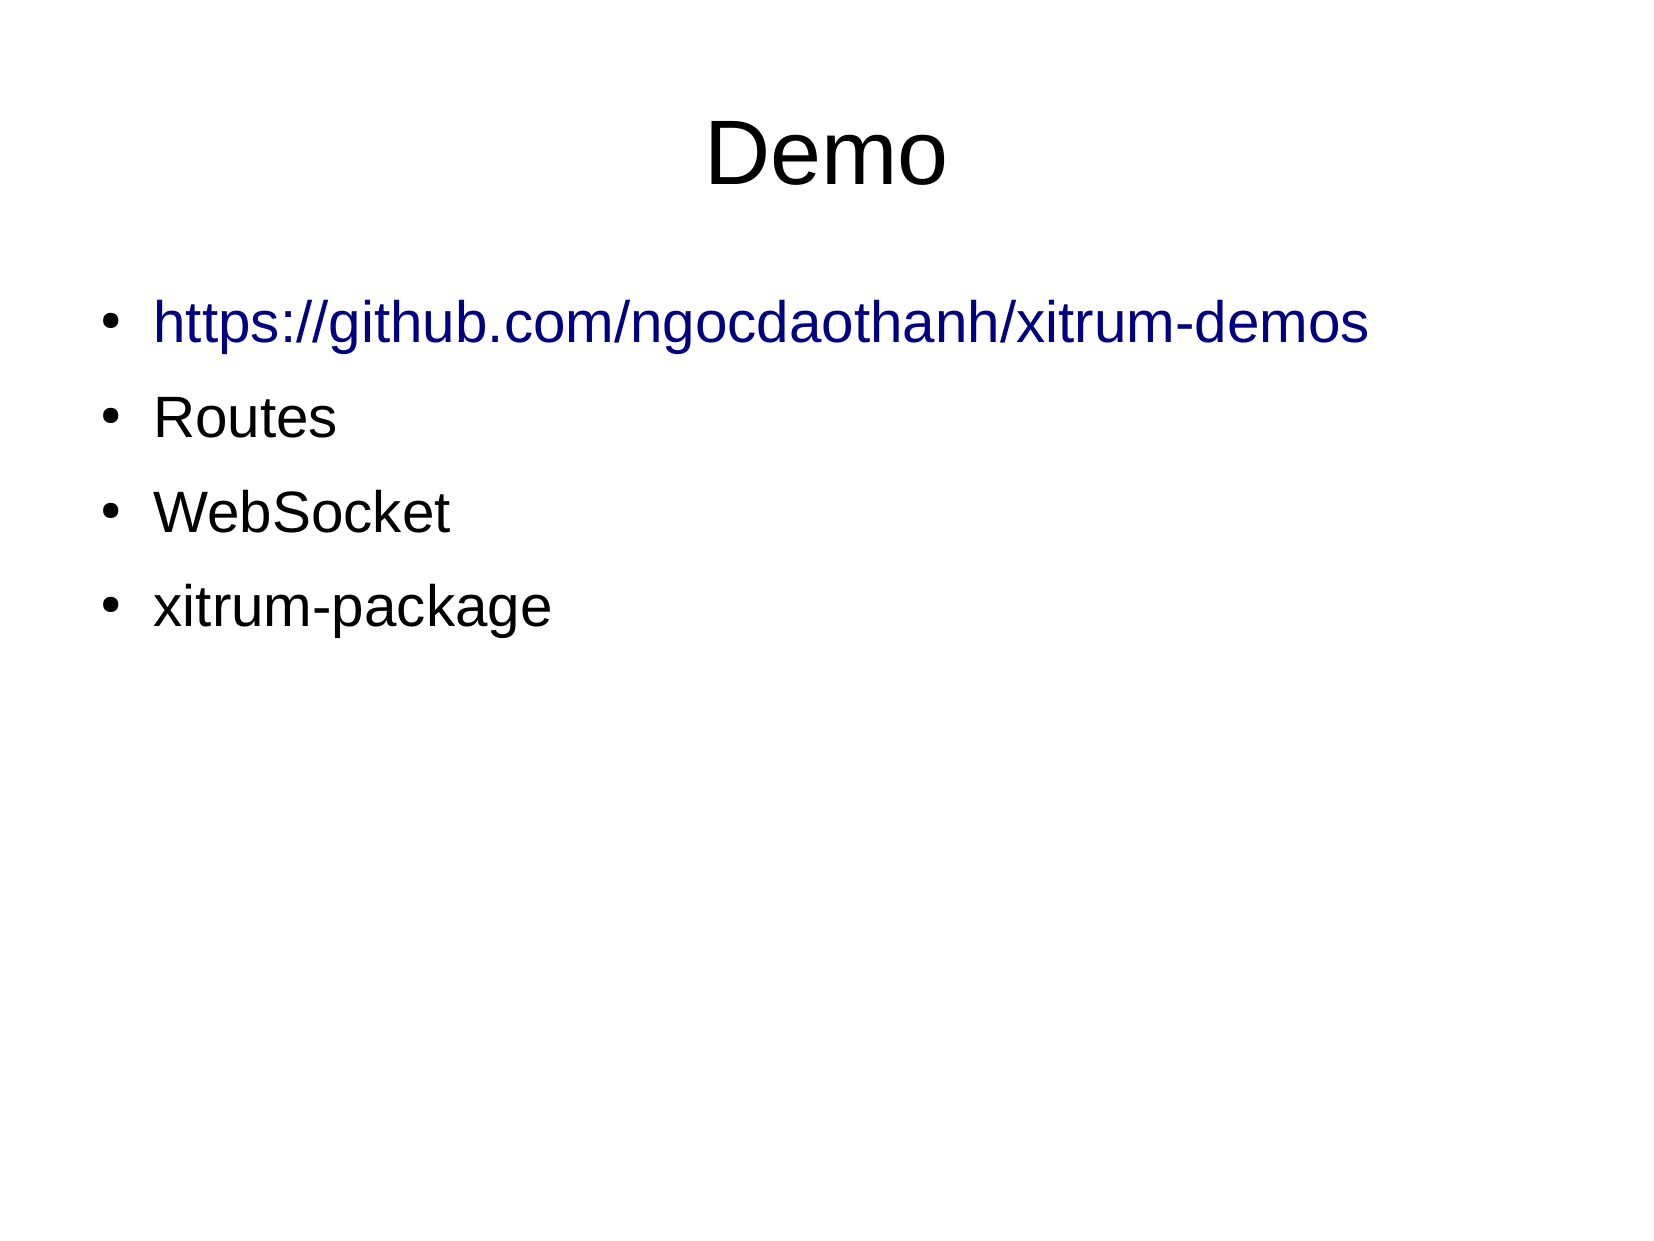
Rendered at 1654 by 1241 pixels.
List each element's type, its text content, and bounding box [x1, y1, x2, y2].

title Demo [82, 49, 1571, 257]
list https://github.com/ngocdaothanh/xitrum-demos Routes WebSocket xitrum-package [82, 290, 1538, 1010]
